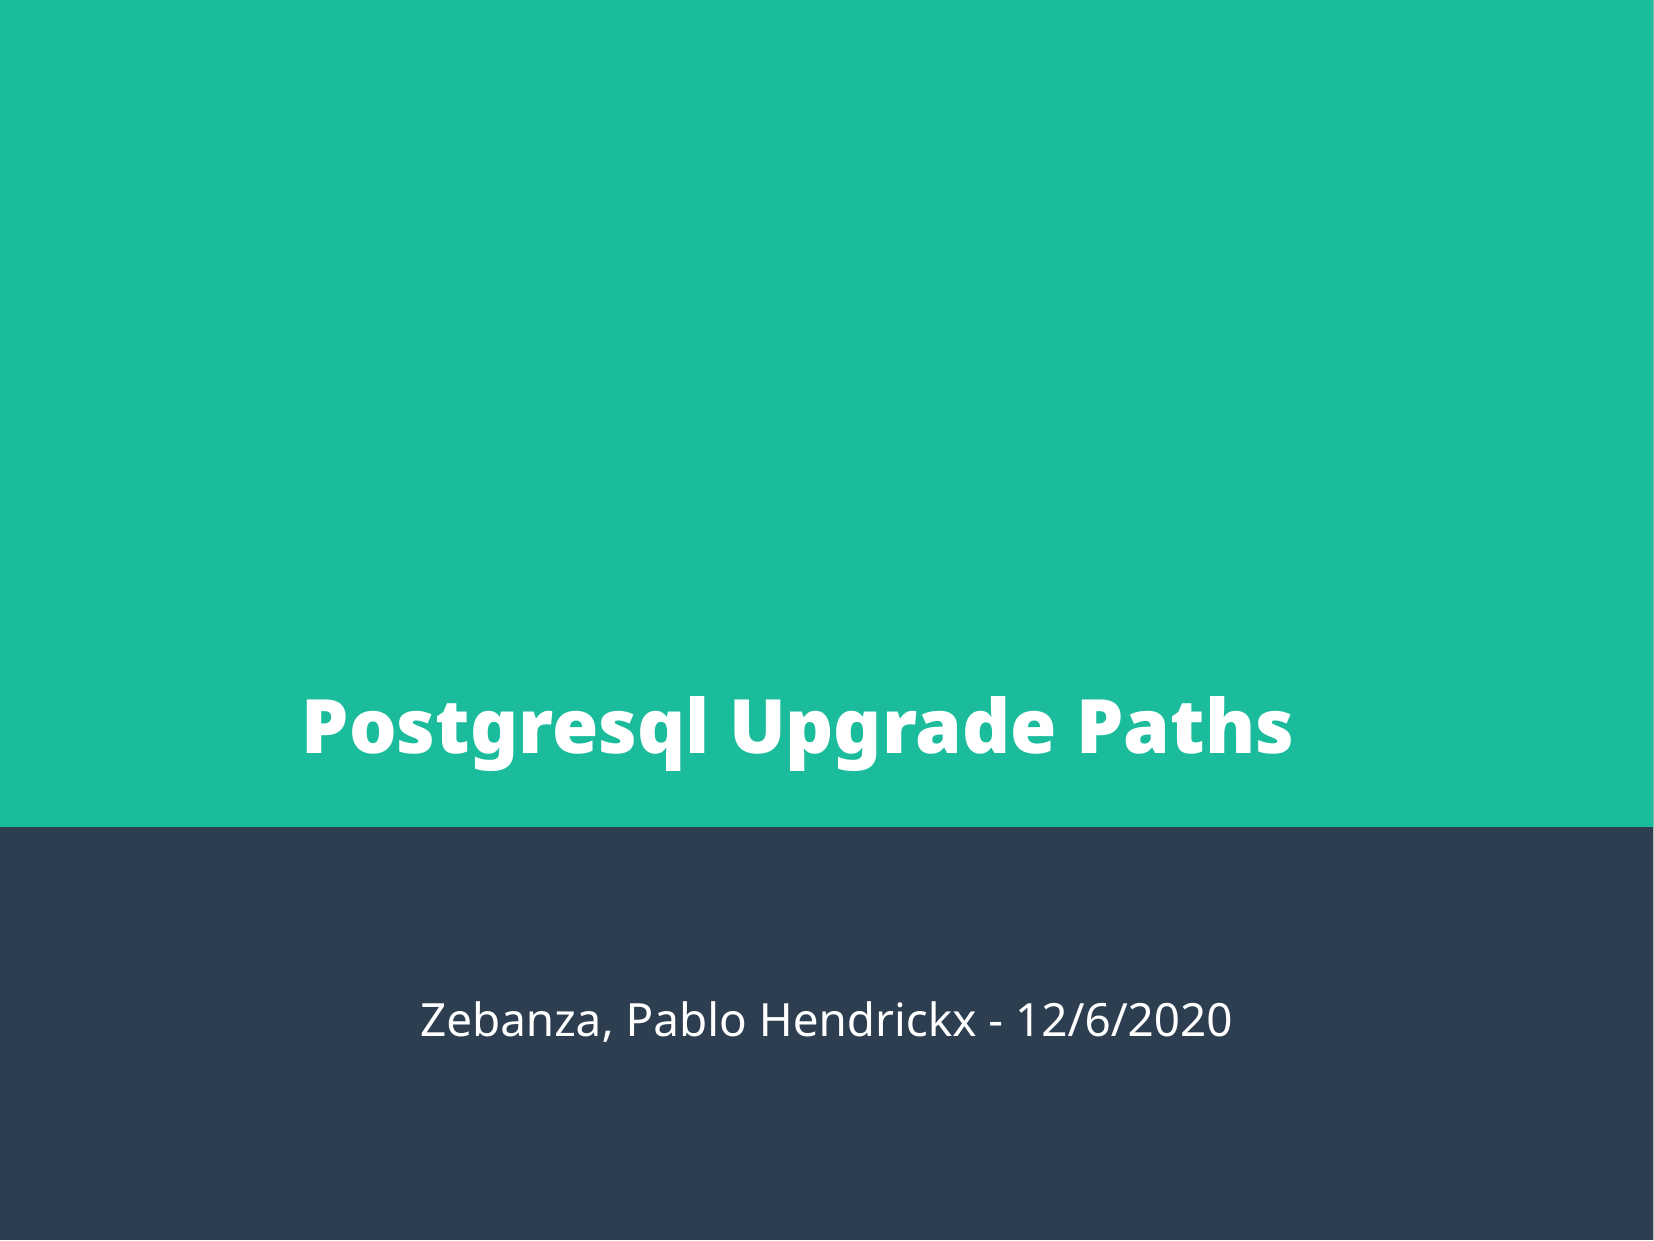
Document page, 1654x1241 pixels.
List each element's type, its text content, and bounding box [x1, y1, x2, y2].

title Postgresql Upgrade Paths [59, 620, 1595, 778]
subtitle Zebanza, Pablo Hendrickx - 12/6/2020 [59, 856, 1595, 1182]
